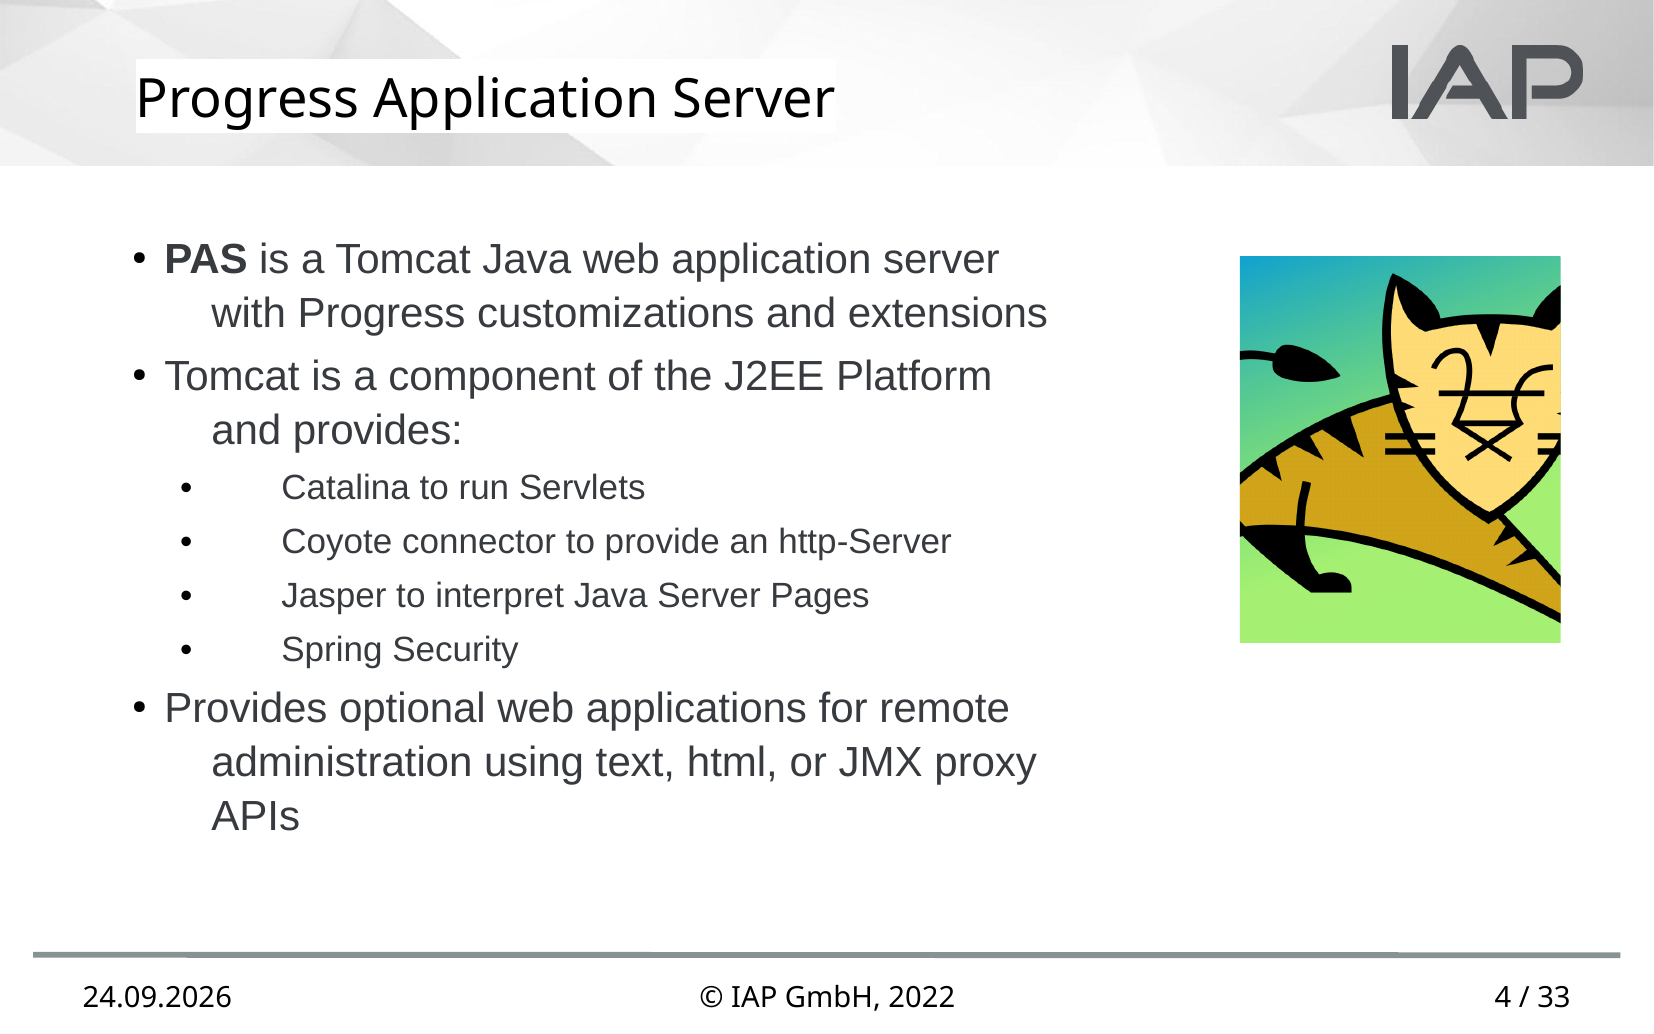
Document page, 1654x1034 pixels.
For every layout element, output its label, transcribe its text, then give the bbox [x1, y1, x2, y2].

picture [0, 0, 1654, 166]
title Progress Application Server [135, 41, 1264, 152]
list PAS is a Tomcat Java web application server with Progress customizations and extensions Tomcat is a component of the J2EE Platform and provides: • Catalina to run Servlets • Coyote connector to provide an http-Server • Jasper to interpret Java Server Pages • Spring Security Provides optional web applications for remote administration using text, html, or JMX proxy APIs [117, 208, 1051, 860]
picture [1239, 256, 1561, 643]
